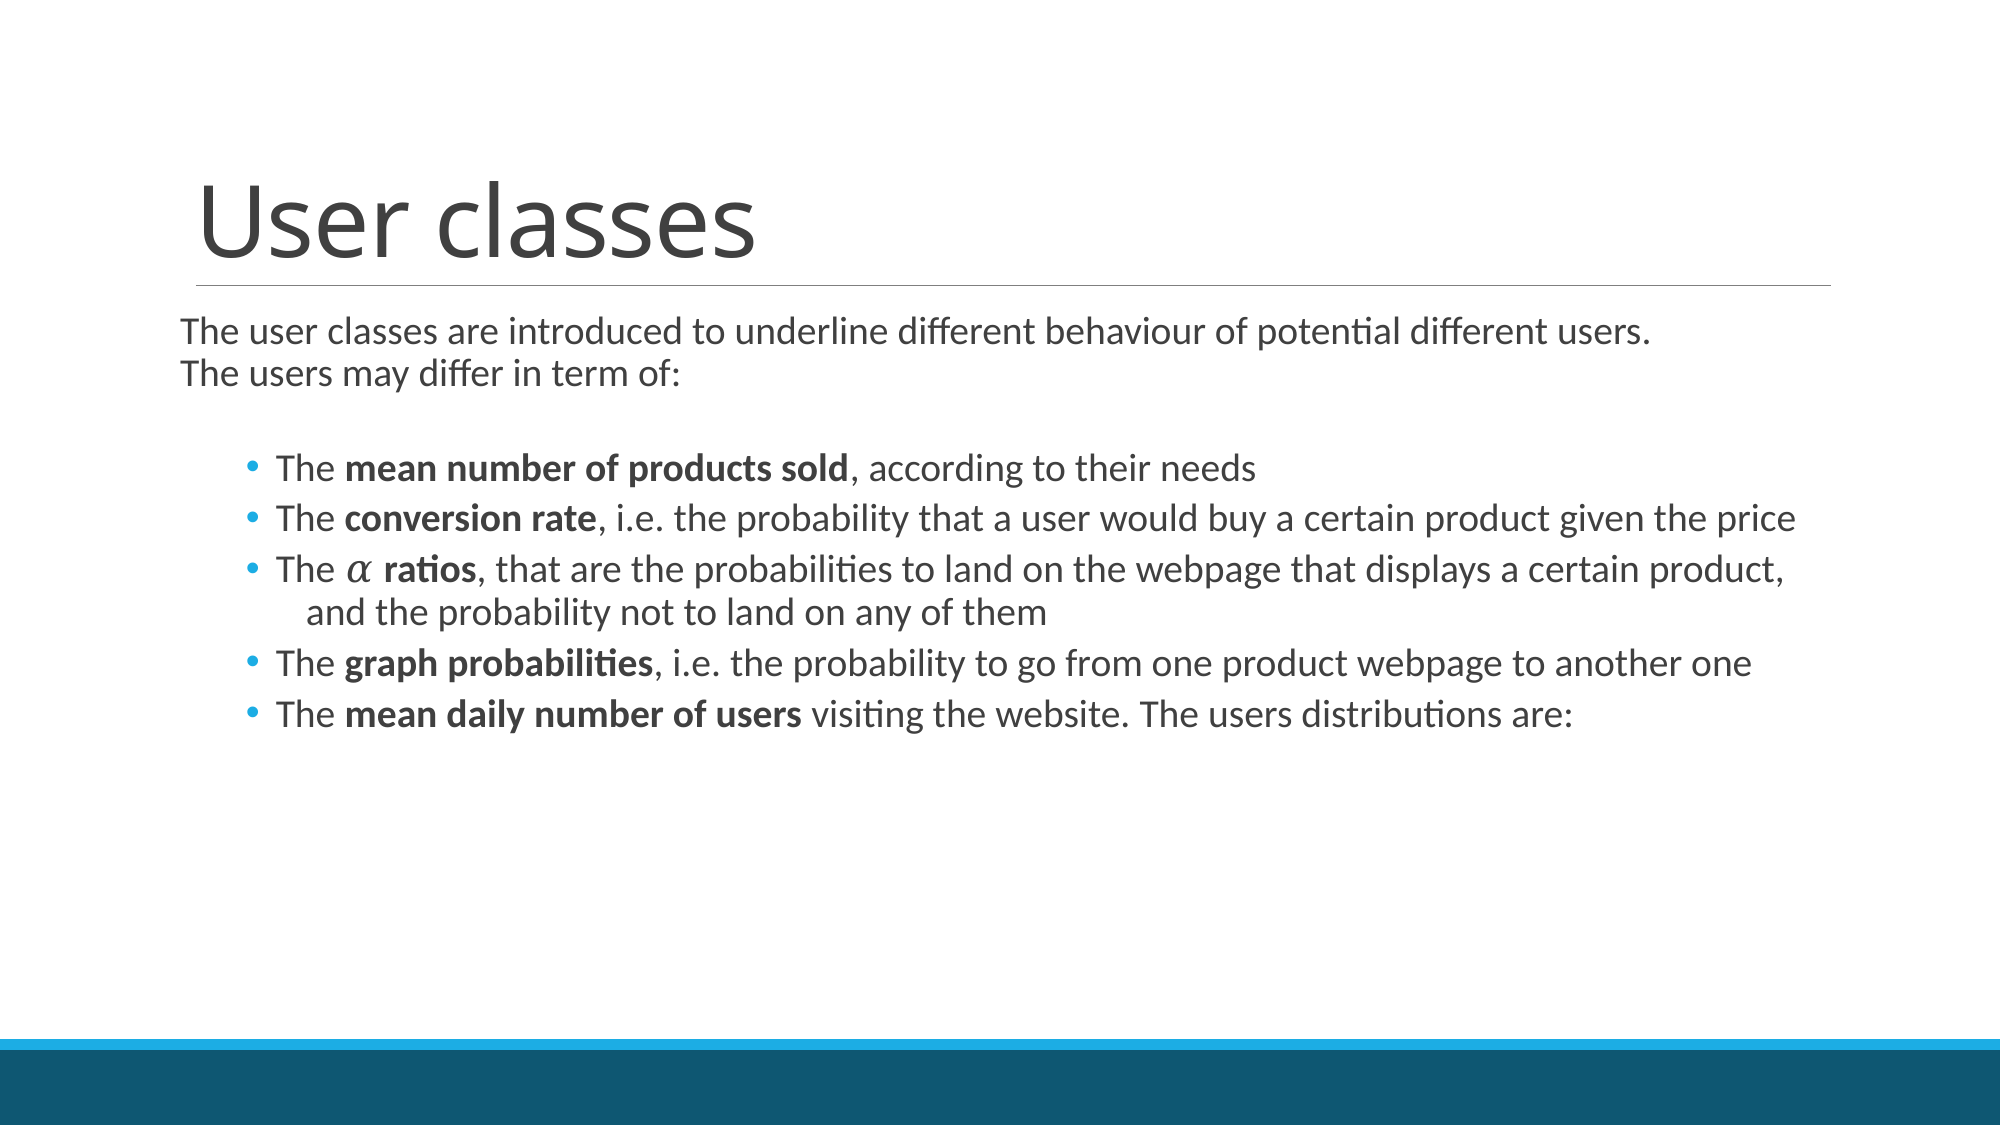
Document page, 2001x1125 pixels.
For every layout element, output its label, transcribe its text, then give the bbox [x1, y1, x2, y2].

title User classes [180, 47, 1831, 286]
list The user classes are introduced to underline different behaviour of potential different users. The users may differ in term of: The mean number of products sold, according to their needs The conversion rate, i.e. the probability that a user would buy a certain product given the price The 𝛼 ratios, that are the probabilities to land on the webpage that displays a certain product, and the probability not to land on any of them The graph probabilities, i.e. the probability to go from one product webpage to another one The mean daily number of users visiting the website. The users distributions are: [180, 302, 1831, 994]
